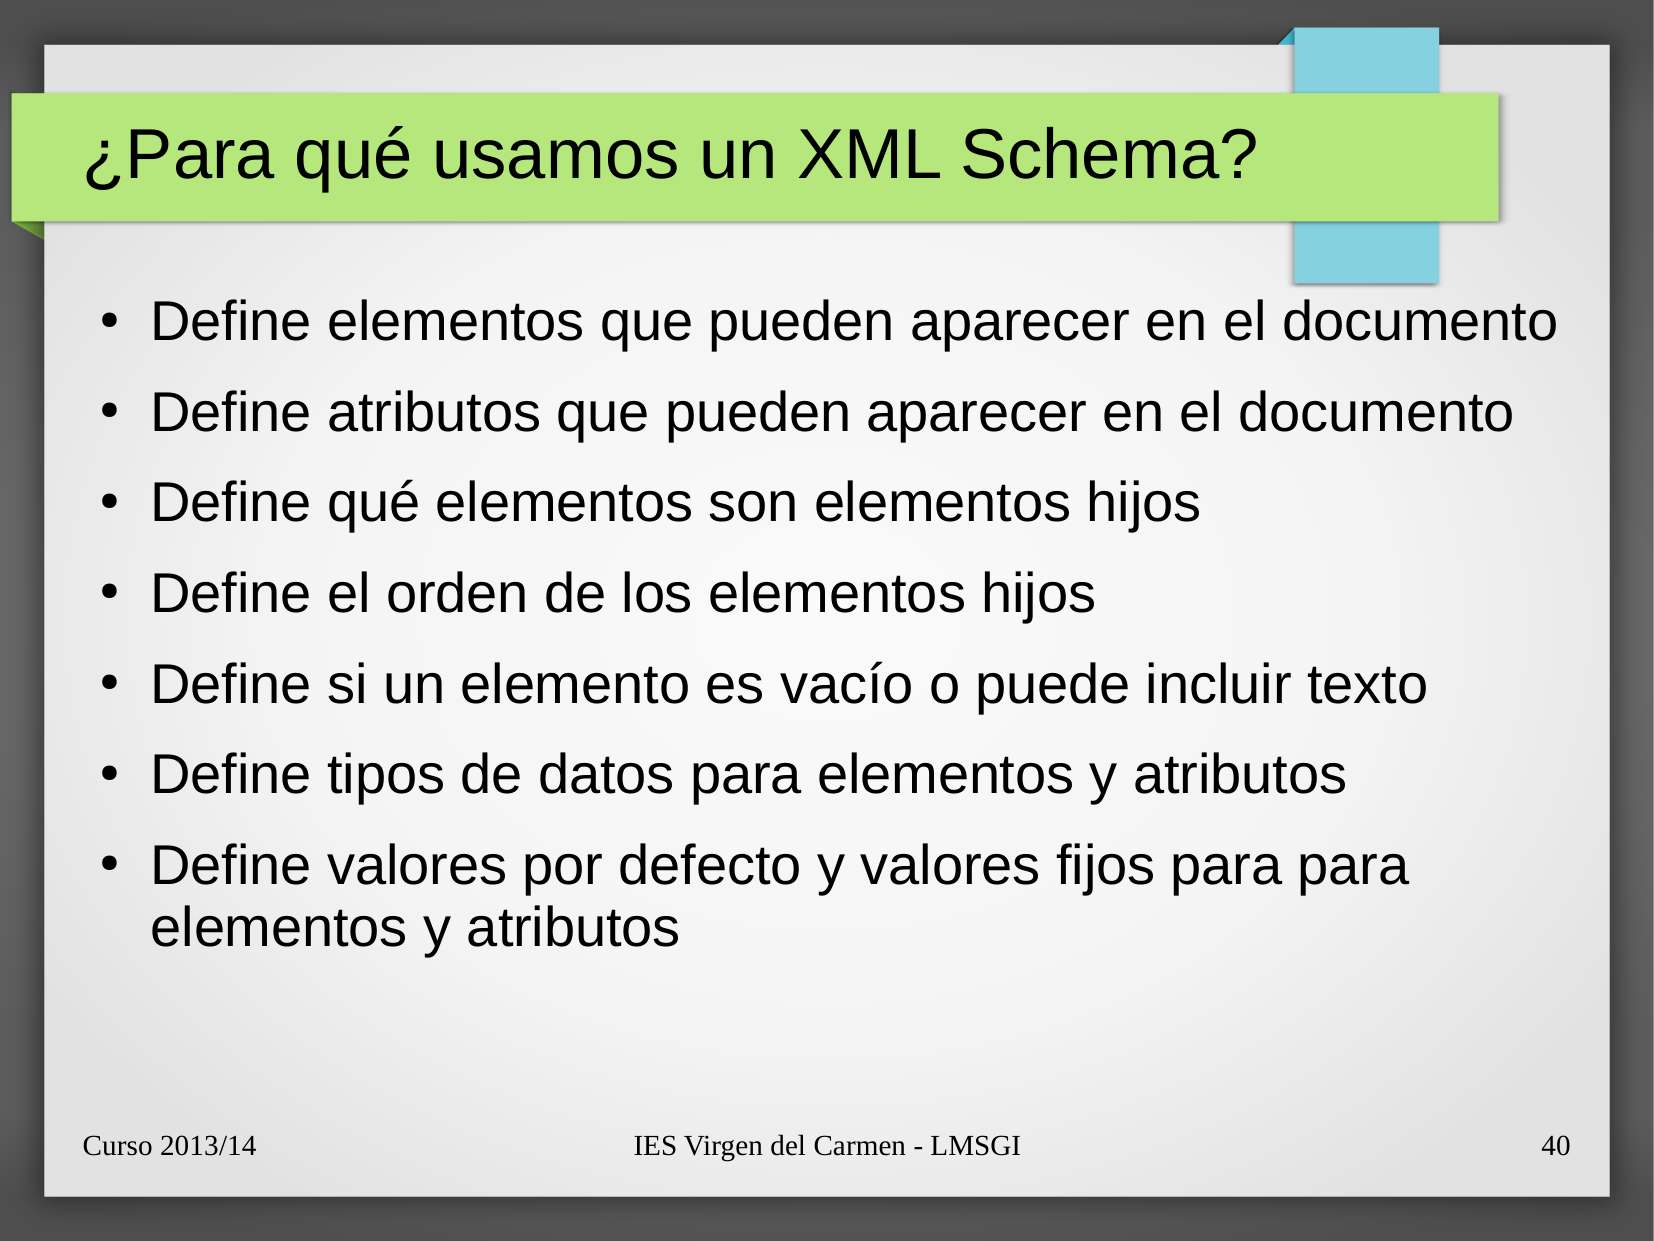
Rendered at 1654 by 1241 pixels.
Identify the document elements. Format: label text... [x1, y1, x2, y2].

list Define elementos que pueden aparecer en el documento Define atributos que pueden aparecer en el documento Define qué elementos son elementos hijos Define el orden de los elementos hijos Define si un elemento es vacío o puede incluir texto Define tipos de datos para elementos y atributos Define valores por defecto y valores fijos para para elementos y atributos [82, 290, 1571, 1010]
title ¿Para qué usamos un XML Schema? [82, 94, 1264, 213]
picture [0, 0, 1654, 1241]
